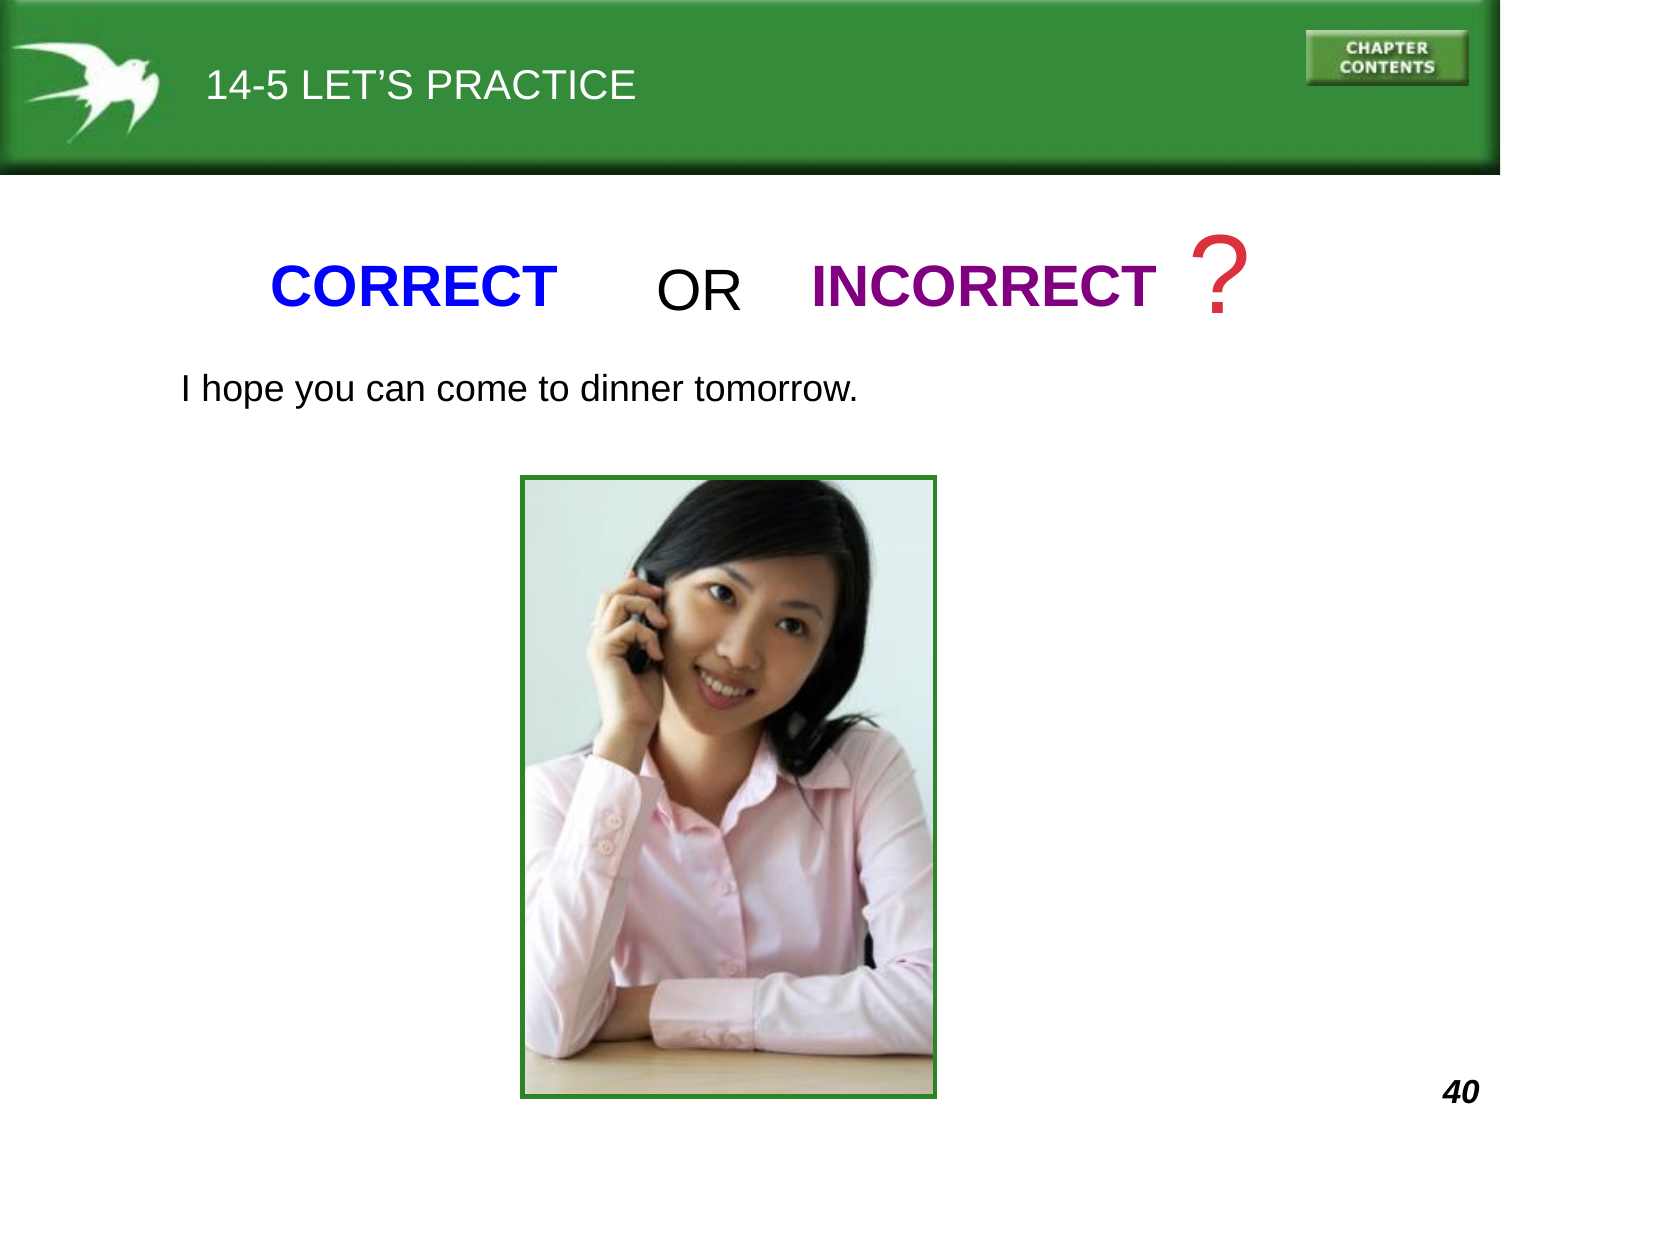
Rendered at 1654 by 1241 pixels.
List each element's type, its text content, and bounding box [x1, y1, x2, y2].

picture [524, 479, 933, 1094]
text_box OR [606, 244, 759, 330]
text_box I hope you can come to dinner tomorrow. [130, 356, 1552, 417]
text_box 14-5 LET’S PRACTICE [190, 50, 1363, 116]
text_box INCORRECT [796, 240, 1173, 327]
text_box ? [1173, 193, 1266, 345]
picture [0, 0, 1500, 175]
text_box CORRECT [256, 240, 574, 327]
